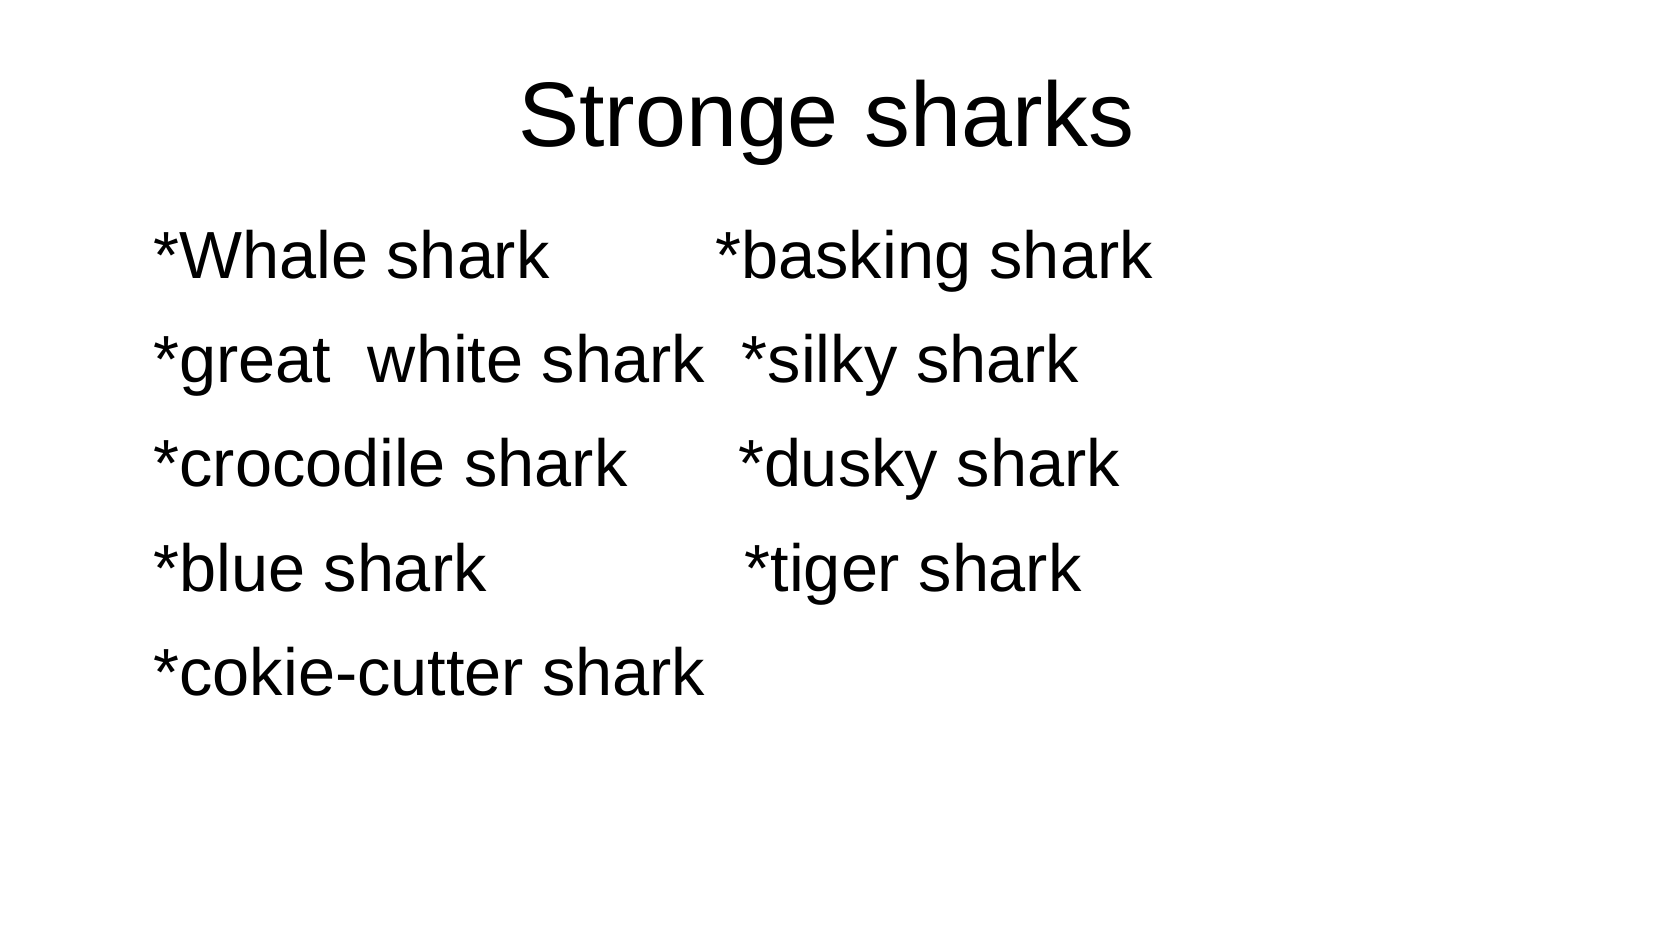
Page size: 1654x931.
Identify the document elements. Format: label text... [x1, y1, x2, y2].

list *Whale shark *basking shark *great white shark *silky shark *crocodile shark *dusky shark *blue shark *tiger shark *cokie-cutter shark [82, 217, 1571, 758]
title Stronge sharks [82, 37, 1571, 193]
